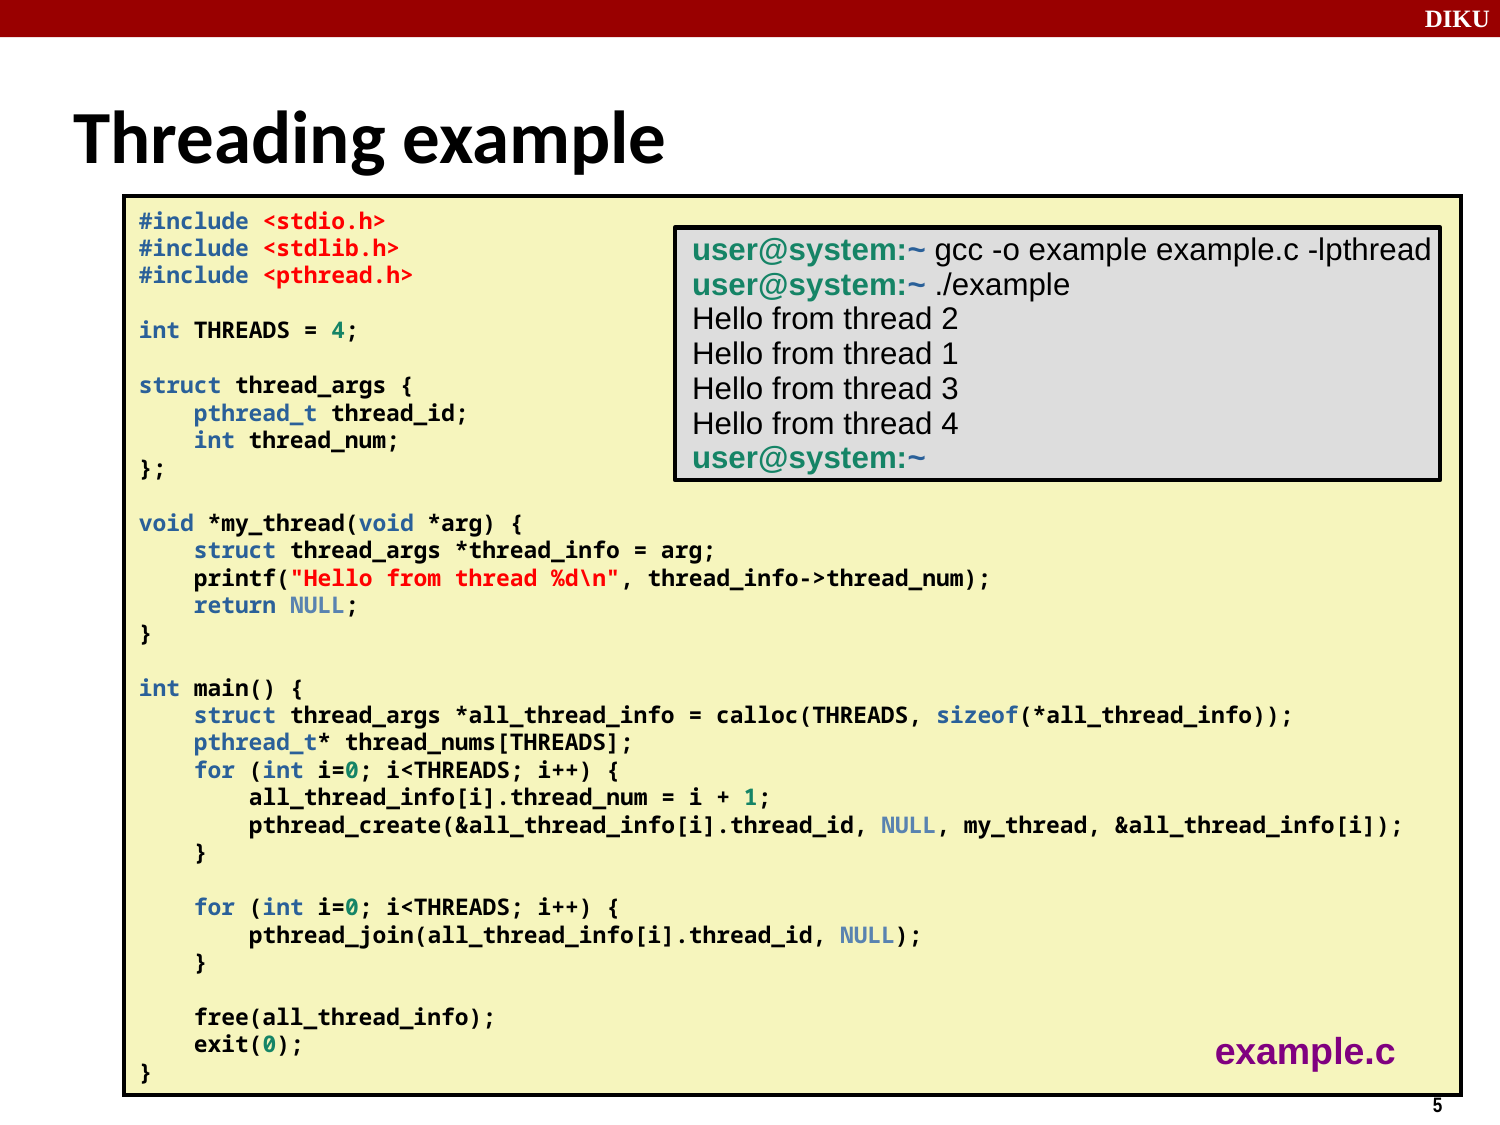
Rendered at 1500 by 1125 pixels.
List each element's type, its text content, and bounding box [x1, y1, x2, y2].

text_box Threading example [58, 71, 1304, 197]
text_box example.c [1200, 1023, 1426, 1081]
text_box #include <stdio.h> #include <stdlib.h> #include <pthread.h> int THREADS = 4; struct thread_args { pthread_t thread_id; int thread_num; }; void *my_thread(void *arg) { struct thread_args *thread_info = arg; printf("Hello from thread %d\n", thread_info->thread_num); return NULL; } int main() { struct thread_args *all_thread_info = calloc(THREADS, sizeof(*all_thread_info)); pthread_t* thread_nums[THREADS]; for (int i=0; i<THREADS; i++) { all_thread_info[i].thread_num = i + 1; pthread_create(&all_thread_info[i].thread_id, NULL, my_thread, &all_thread_info[i]); } for (int i=0; i<THREADS; i++) { pthread_join(all_thread_info[i].thread_id, NULL); } free(all_thread_info); exit(0); } [124, 196, 1462, 1095]
text_box user@system:~ gcc -o example example.c -lpthread user@system:~ ./example Hello from thread 2 Hello from thread 1 Hello from thread 3 Hello from thread 4 user@system:~ [675, 227, 1441, 480]
